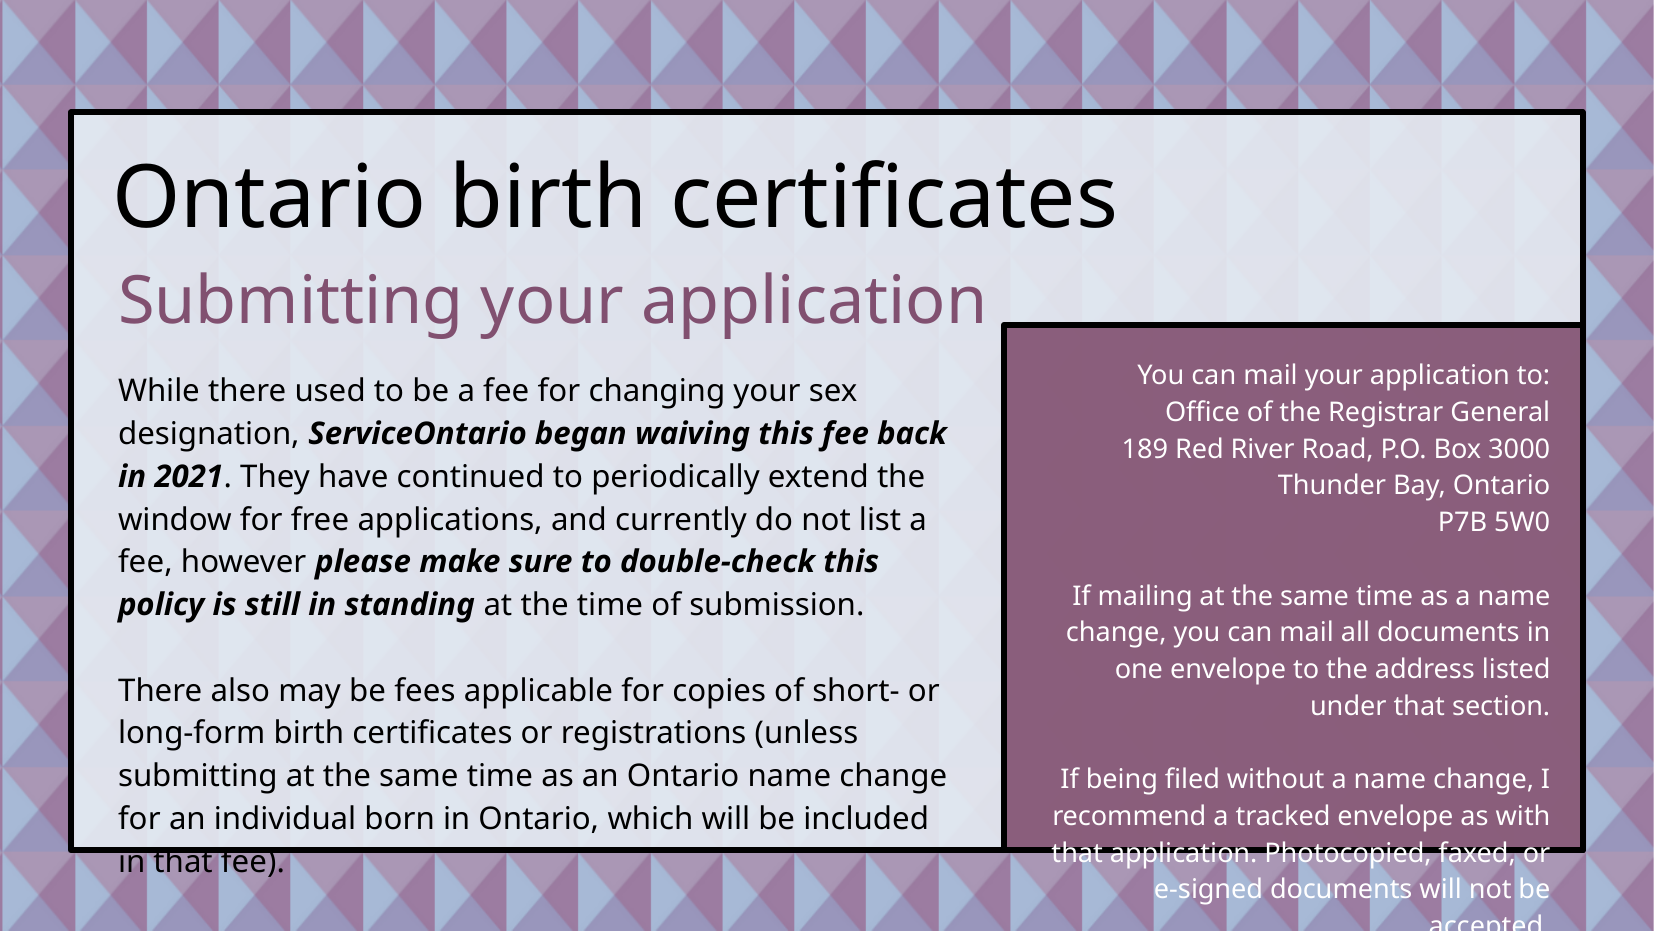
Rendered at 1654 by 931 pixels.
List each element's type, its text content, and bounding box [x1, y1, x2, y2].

picture [0, 0, 1654, 931]
text_box While there used to be a fee for changing your sex designation, ServiceOntario began waiving this fee back in 2021. They have continued to periodically extend the window for free applications, and currently do not list a fee, however please make sure to double-check this policy is still in standing at the time of submission. There also may be fees applicable for copies of short- or long-form birth certificates or registrations (unless submitting at the same time as an Ontario name change for an individual born in Ontario, which will be included in that fee). [118, 368, 951, 759]
title Ontario birth certificates [112, 141, 1223, 247]
text_box [1269, 845, 1276, 851]
picture [1490, 922, 1498, 931]
text_box [70, 112, 1583, 851]
title Submitting your application [118, 251, 1099, 343]
text_box You can mail your application to: Office of the Registrar General 189 Red River Road, P.O. Box 3000 Thunder Bay, Ontario P7B 5W0 If mailing at the same time as a name change, you can mail all documents in one envelope to the address listed under that section. If being filed without a name change, I recommend a tracked envelope as with that application. Photocopied, faxed, or e-signed documents will not be accepted. [1033, 348, 1565, 821]
picture [1530, 922, 1538, 931]
